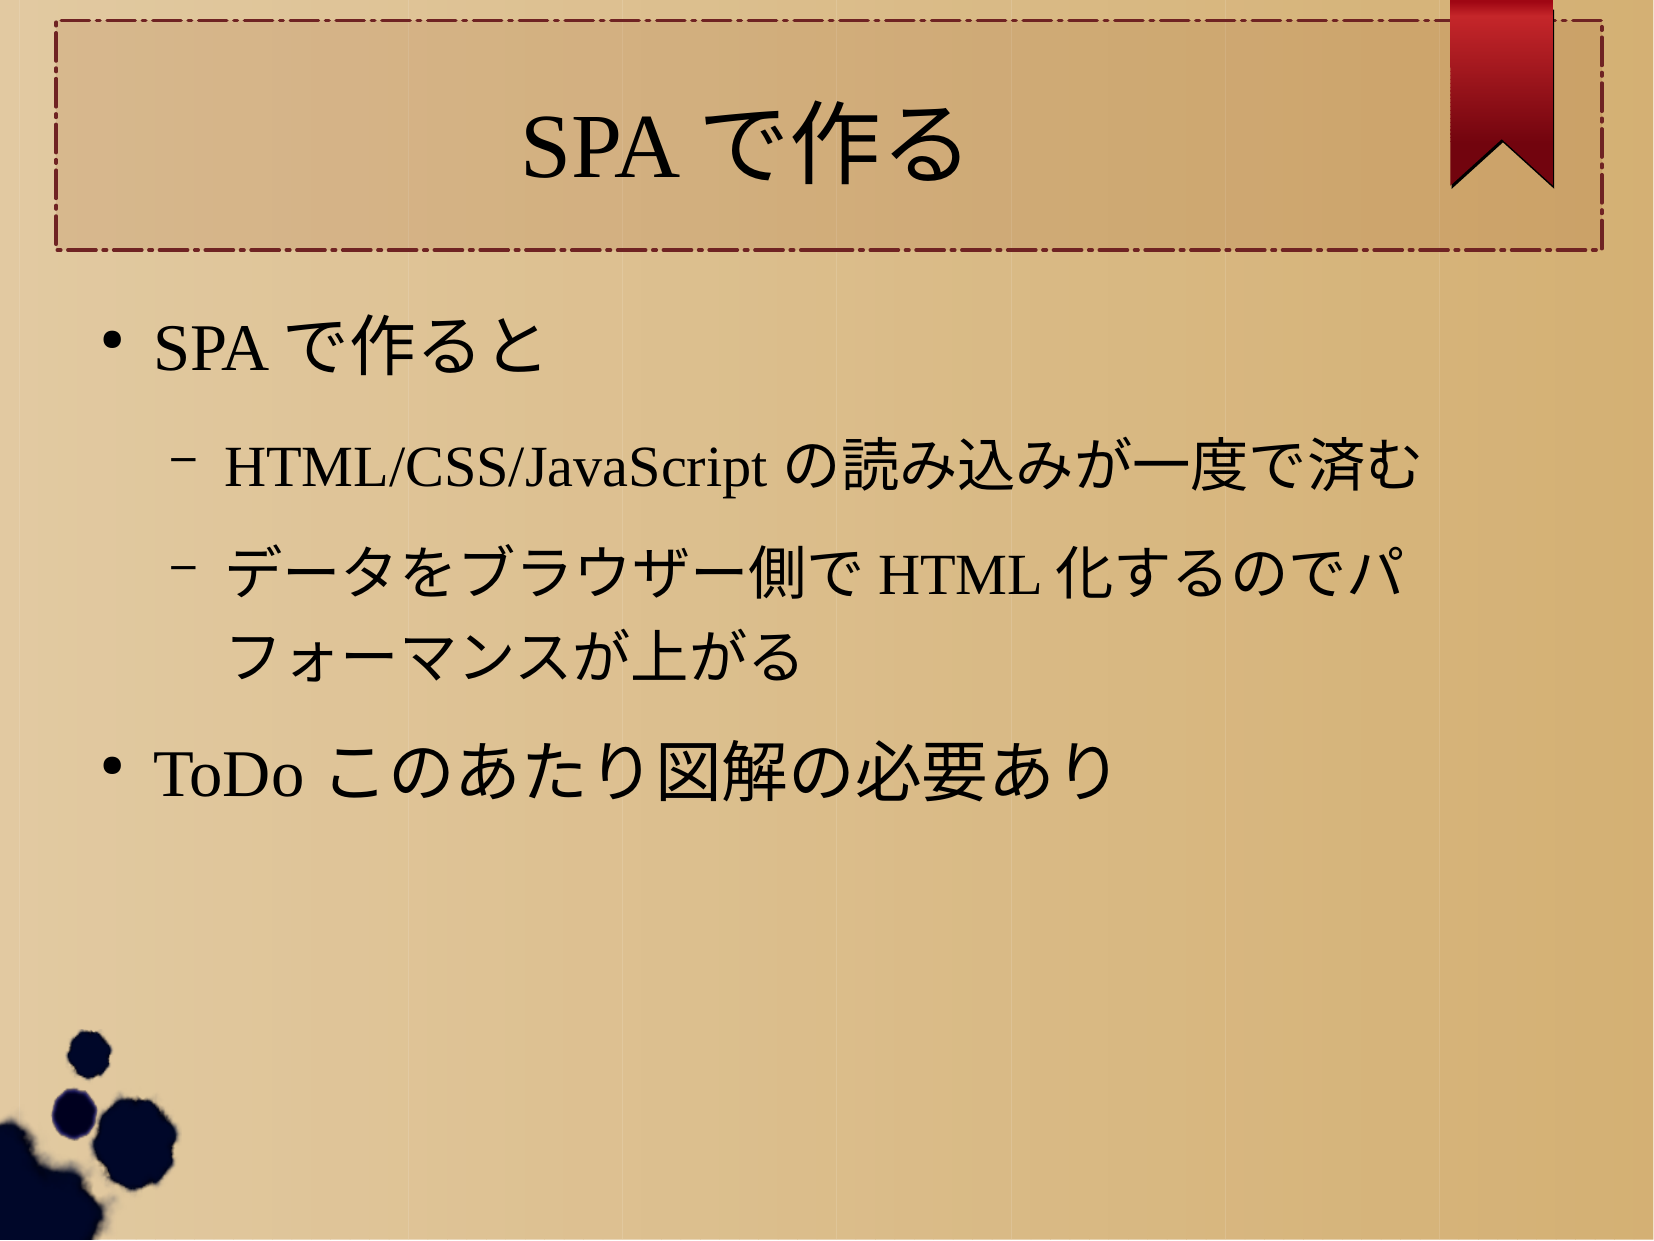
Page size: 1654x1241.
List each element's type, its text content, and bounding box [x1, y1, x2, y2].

title SPA で作る [82, 47, 1412, 229]
list SPA で作ると HTML/CSS/JavaScript の読み込みが一度で済む データをブラウザー側で HTML 化するのでパフォーマンスが上がる ToDo このあたり図解の必要あり [82, 293, 1571, 1013]
